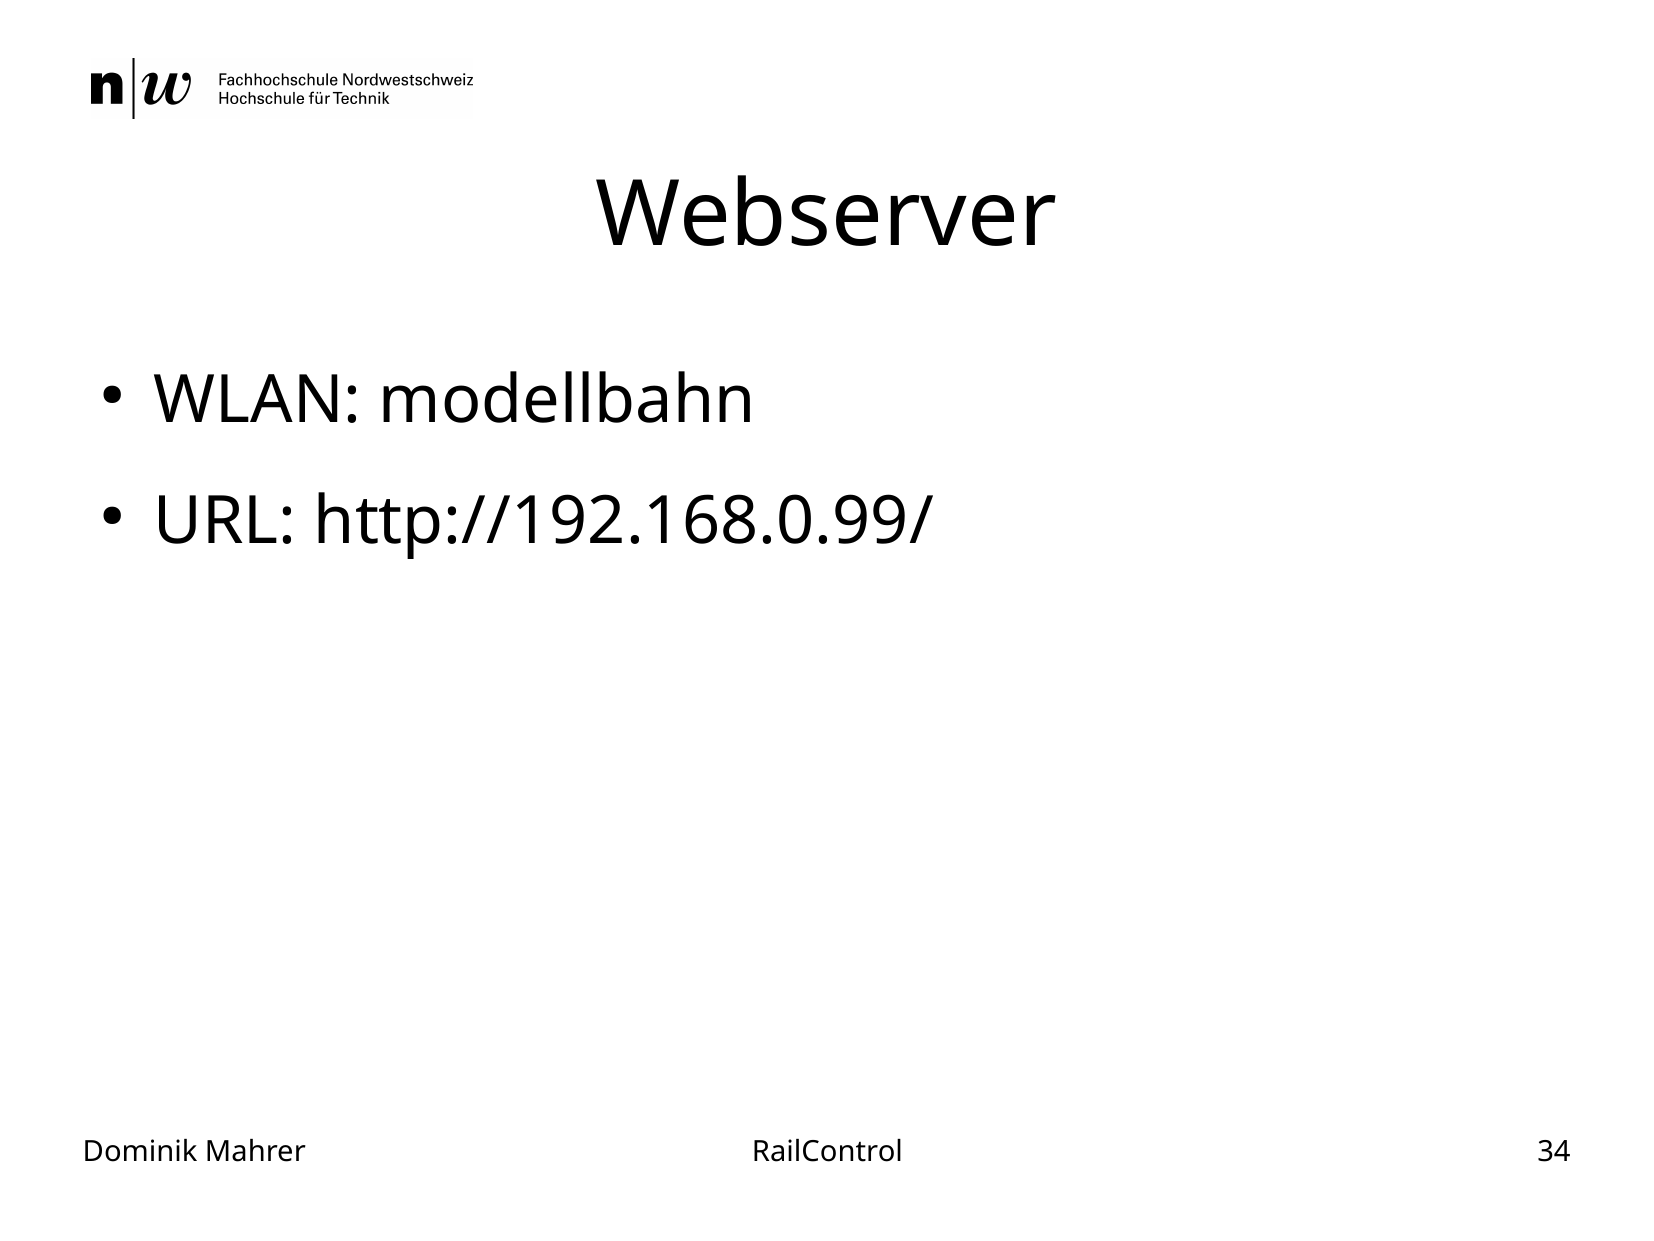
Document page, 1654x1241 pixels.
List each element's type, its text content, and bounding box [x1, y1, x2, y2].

list WLAN: modellbahn URL: http://192.168.0.99/ [82, 351, 1571, 1063]
title Webserver [82, 153, 1571, 267]
picture [91, 58, 473, 119]
